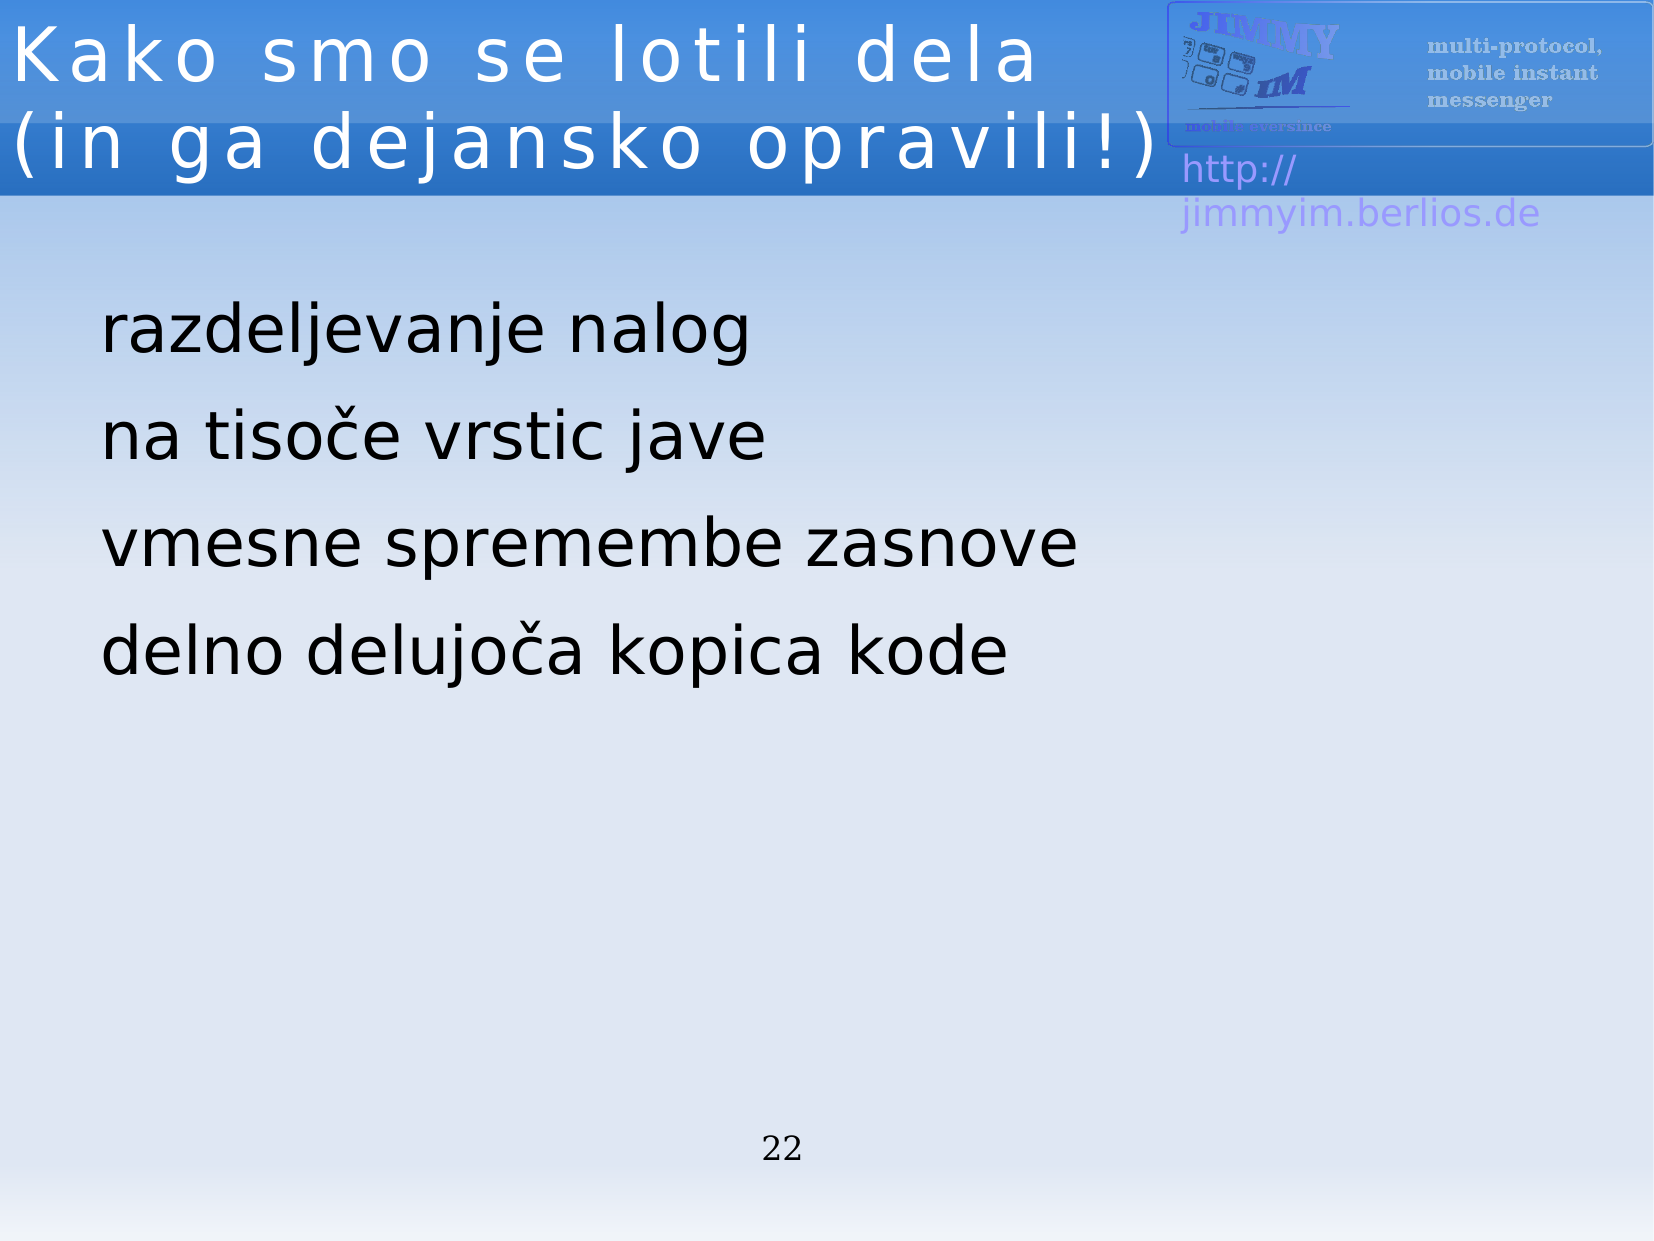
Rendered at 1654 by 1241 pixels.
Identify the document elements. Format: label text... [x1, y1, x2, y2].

title Kako smo se lotili dela (in ga dejansko opravili!) [11, 7, 1167, 192]
list razdeljevanje nalog na tisoče vrstic jave vmesne spremembe zasnove delno delujoča kopica kode [82, 290, 1571, 1094]
picture [0, 0, 1654, 1241]
